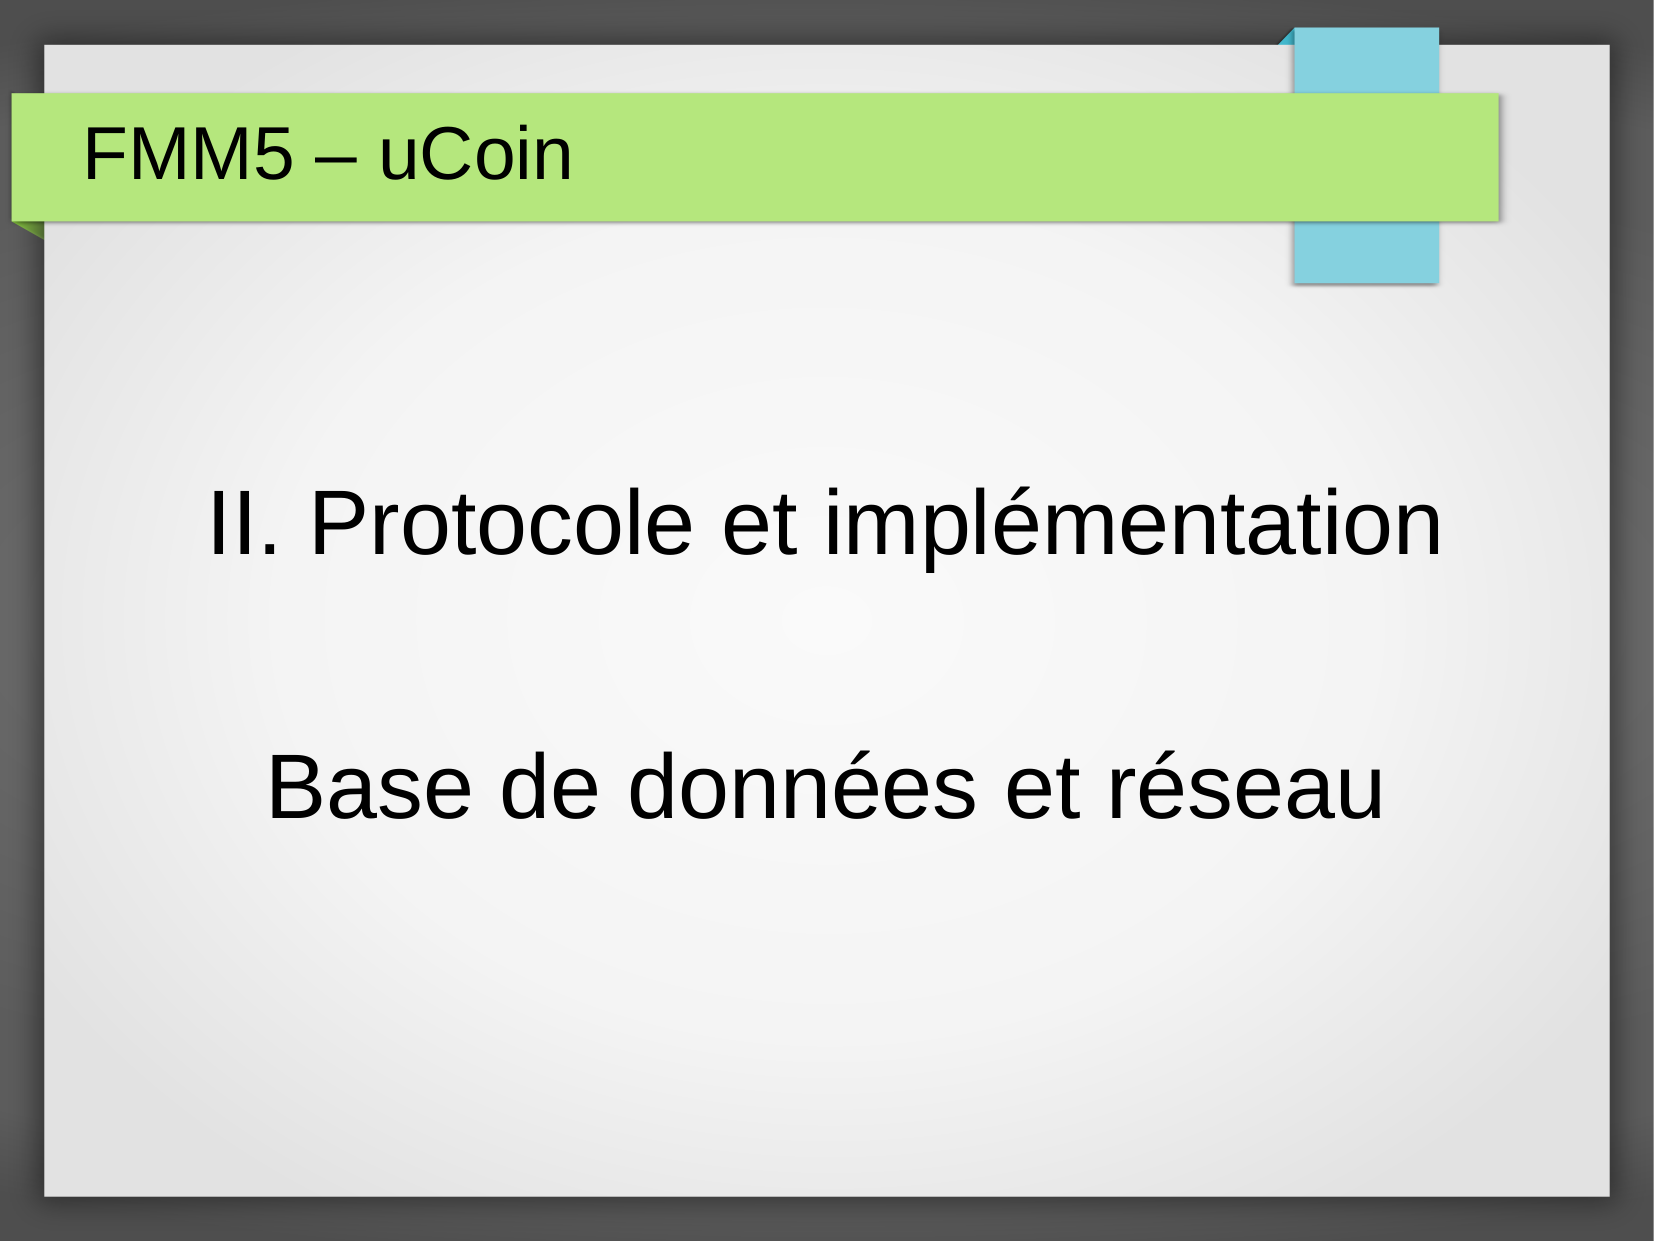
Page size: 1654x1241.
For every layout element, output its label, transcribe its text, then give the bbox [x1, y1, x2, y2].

title FMM5 – uCoin [82, 94, 1264, 213]
picture [0, 0, 1654, 1241]
list II. Protocole et implémentation Base de données et réseau [82, 295, 1571, 1015]
